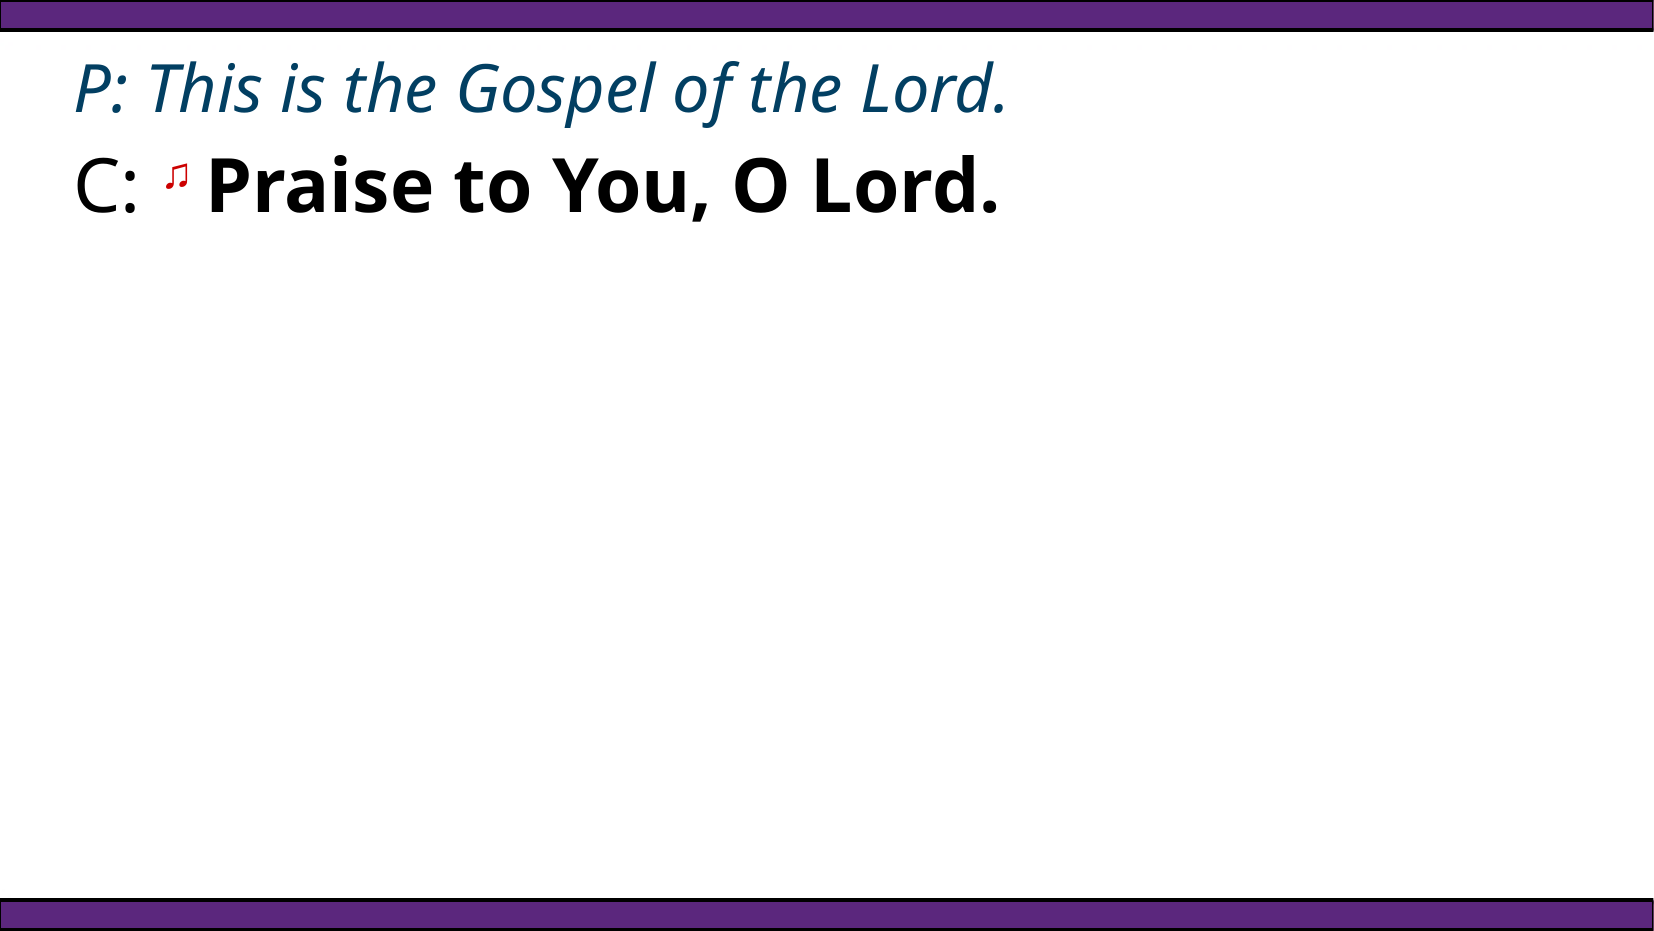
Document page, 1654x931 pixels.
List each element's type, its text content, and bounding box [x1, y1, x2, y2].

text_box [0, 0, 1654, 31]
text_box P: This is the Gospel of the Lord. C: ♫ Praise to You, O Lord. [58, 34, 1589, 238]
text_box [0, 900, 1654, 931]
picture [0, 31, 1654, 900]
